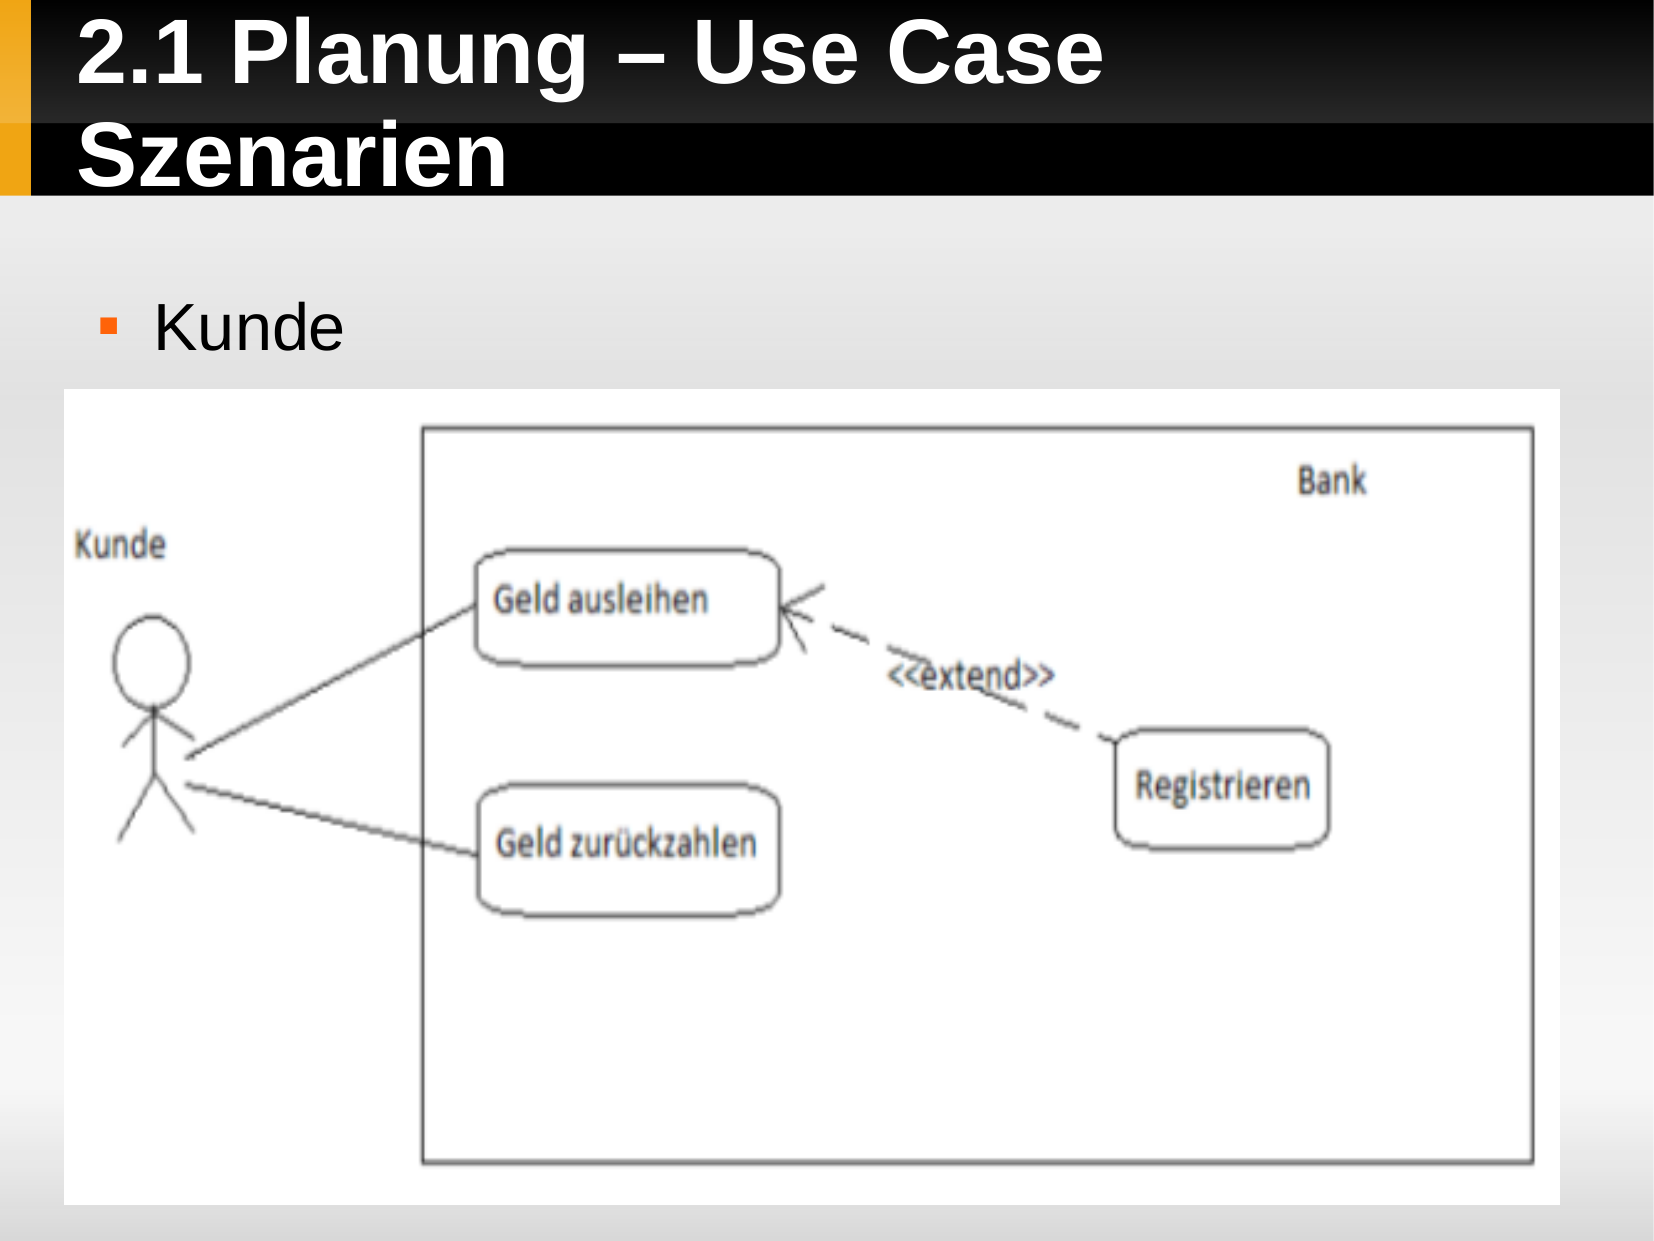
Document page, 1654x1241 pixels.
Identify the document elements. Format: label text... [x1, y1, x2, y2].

title 2.1 Planung – Use Case Szenarien [76, 0, 1565, 208]
list Kunde [82, 290, 1571, 1109]
picture [0, 0, 1654, 1241]
